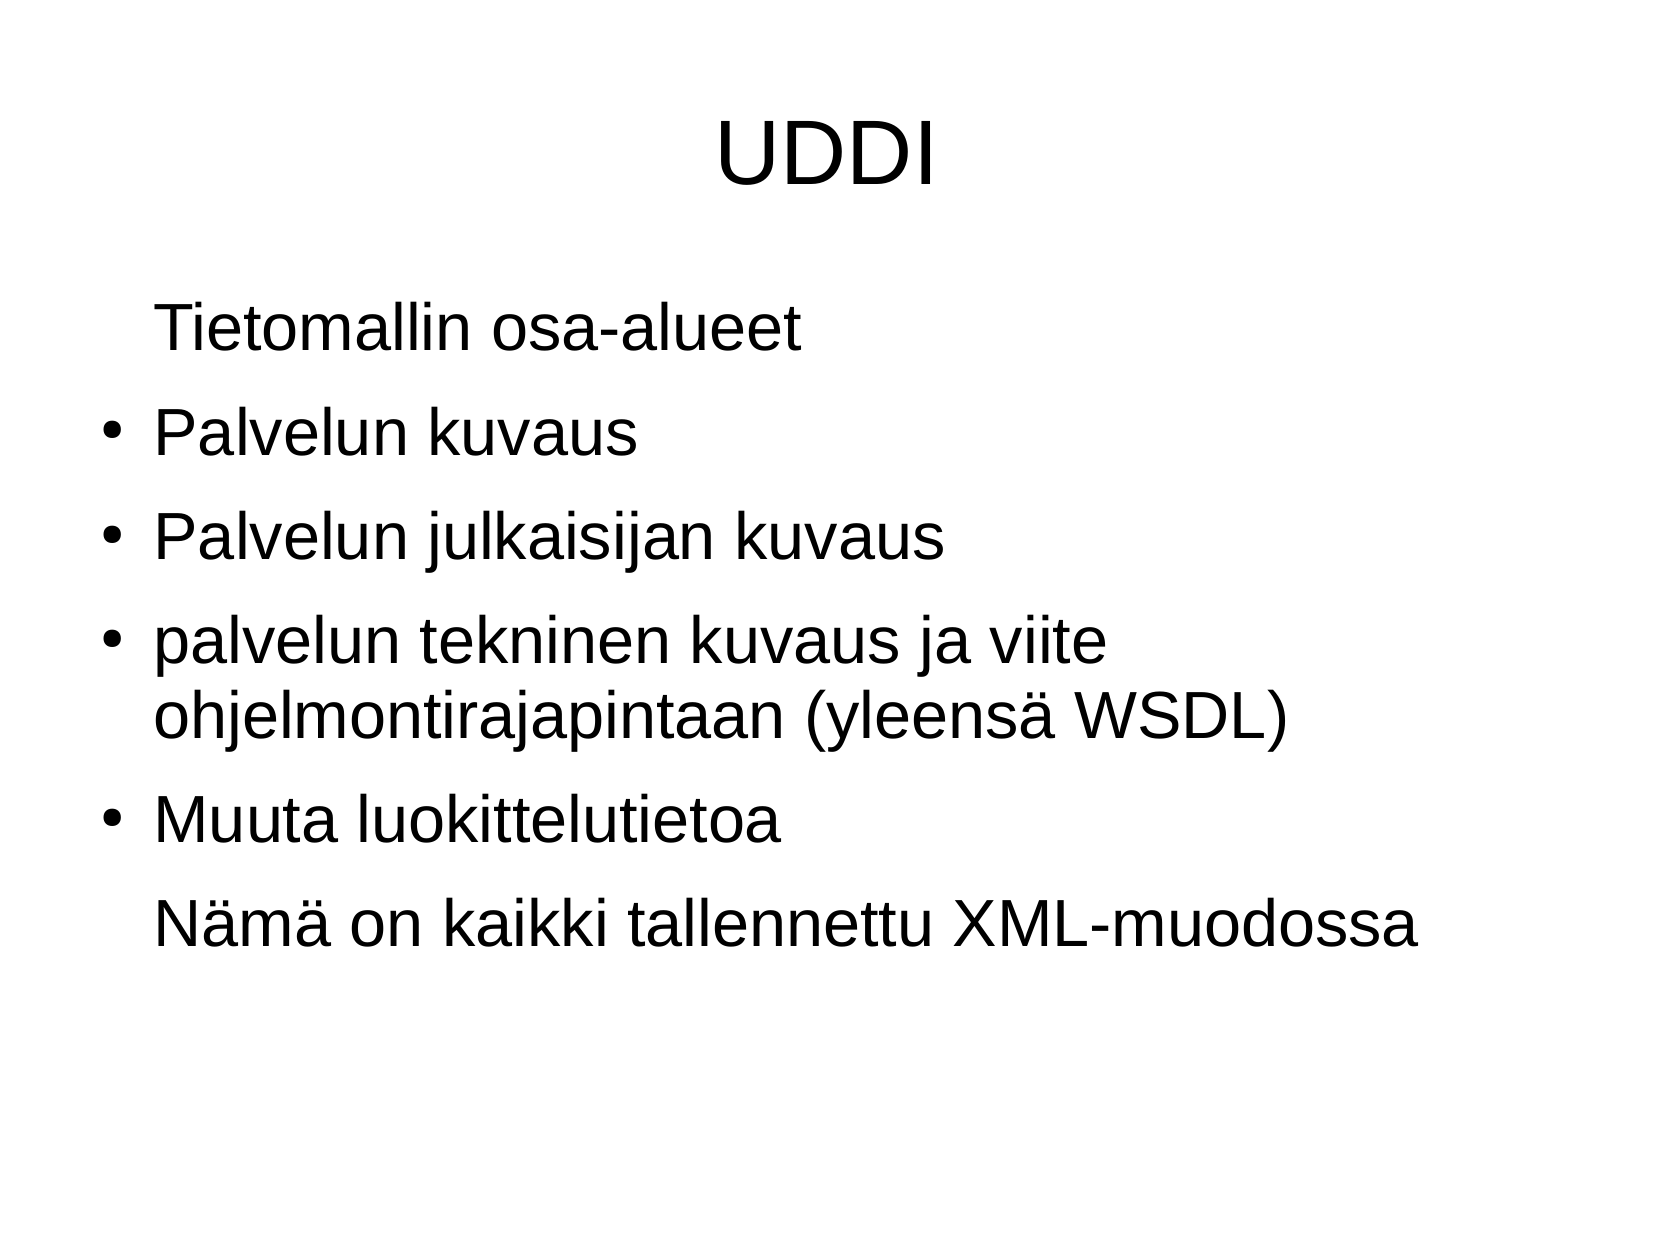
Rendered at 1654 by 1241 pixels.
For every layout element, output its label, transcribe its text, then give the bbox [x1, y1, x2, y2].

title UDDI [82, 49, 1571, 257]
list Tietomallin osa-alueet Palvelun kuvaus Palvelun julkaisijan kuvaus palvelun tekninen kuvaus ja viite ohjelmontirajapintaan (yleensä WSDL) Muuta luokittelutietoa Nämä on kaikki tallennettu XML-muodossa [82, 290, 1571, 1010]
